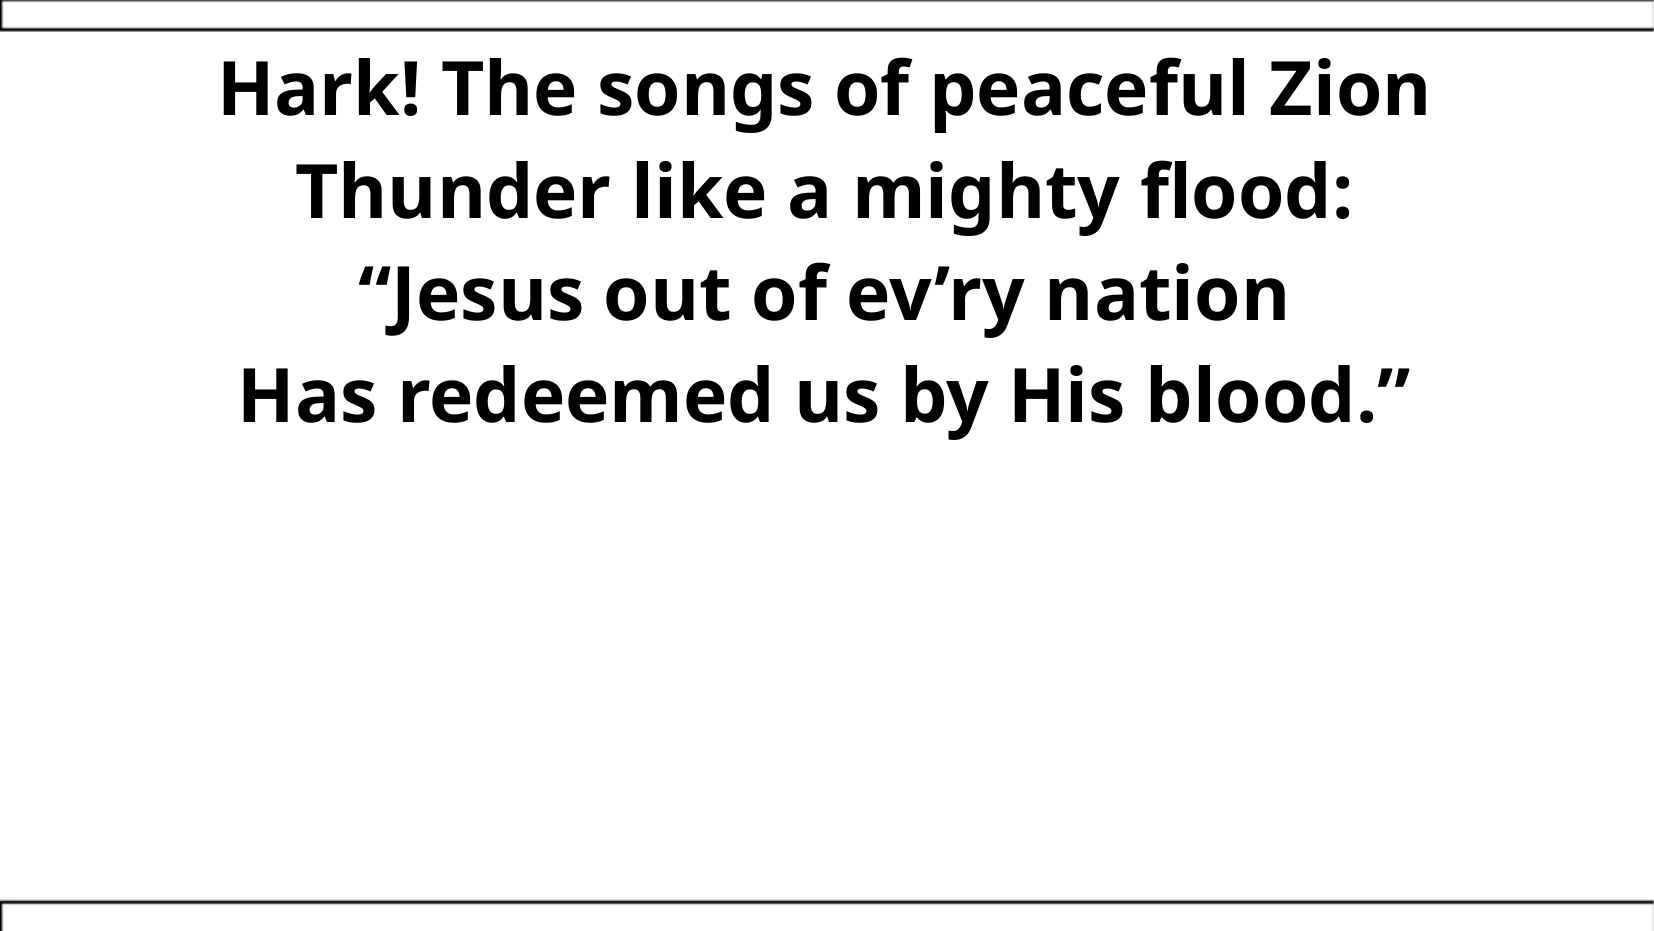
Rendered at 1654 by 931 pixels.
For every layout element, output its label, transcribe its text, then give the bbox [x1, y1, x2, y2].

text_box Hark! The songs of peaceful Zion Thunder like a mighty flood: “Jesus out of ev’ry nation Has redeemed us by His blood.” [105, 28, 1546, 443]
picture [0, 0, 1654, 931]
